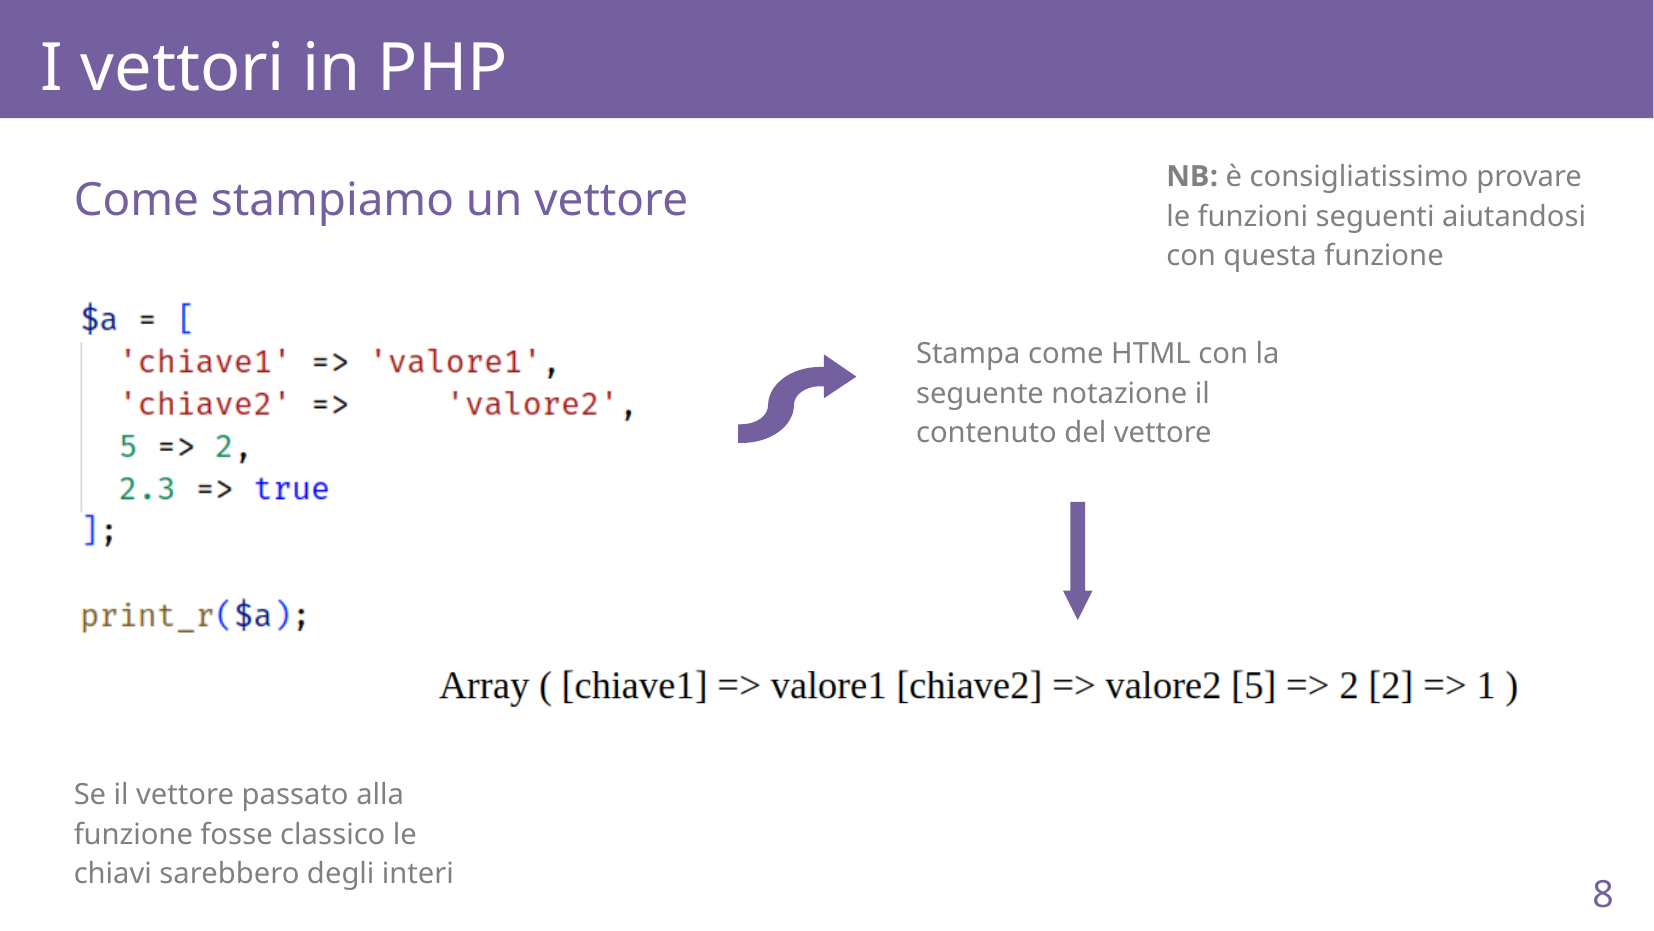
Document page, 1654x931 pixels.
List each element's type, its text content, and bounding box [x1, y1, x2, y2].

text_box [1062, 501, 1093, 621]
picture [62, 288, 1536, 723]
text_box Se il vettore passato alla funzione fosse classico le chiavi sarebbero degli interi [59, 765, 517, 886]
text_box I vettori in PHP [25, 11, 523, 107]
text_box [0, 0, 1654, 119]
text_box Come stampiamo un vettore [59, 158, 1107, 229]
text_box Stampa come HTML con la seguente notazione il contenuto del vettore [901, 324, 1359, 445]
text_box [738, 354, 857, 443]
text_box NB: è consigliatissimo provare le funzioni seguenti aiutandosi con questa funzione [1151, 147, 1609, 268]
text_box <numero> [1510, 860, 1654, 931]
